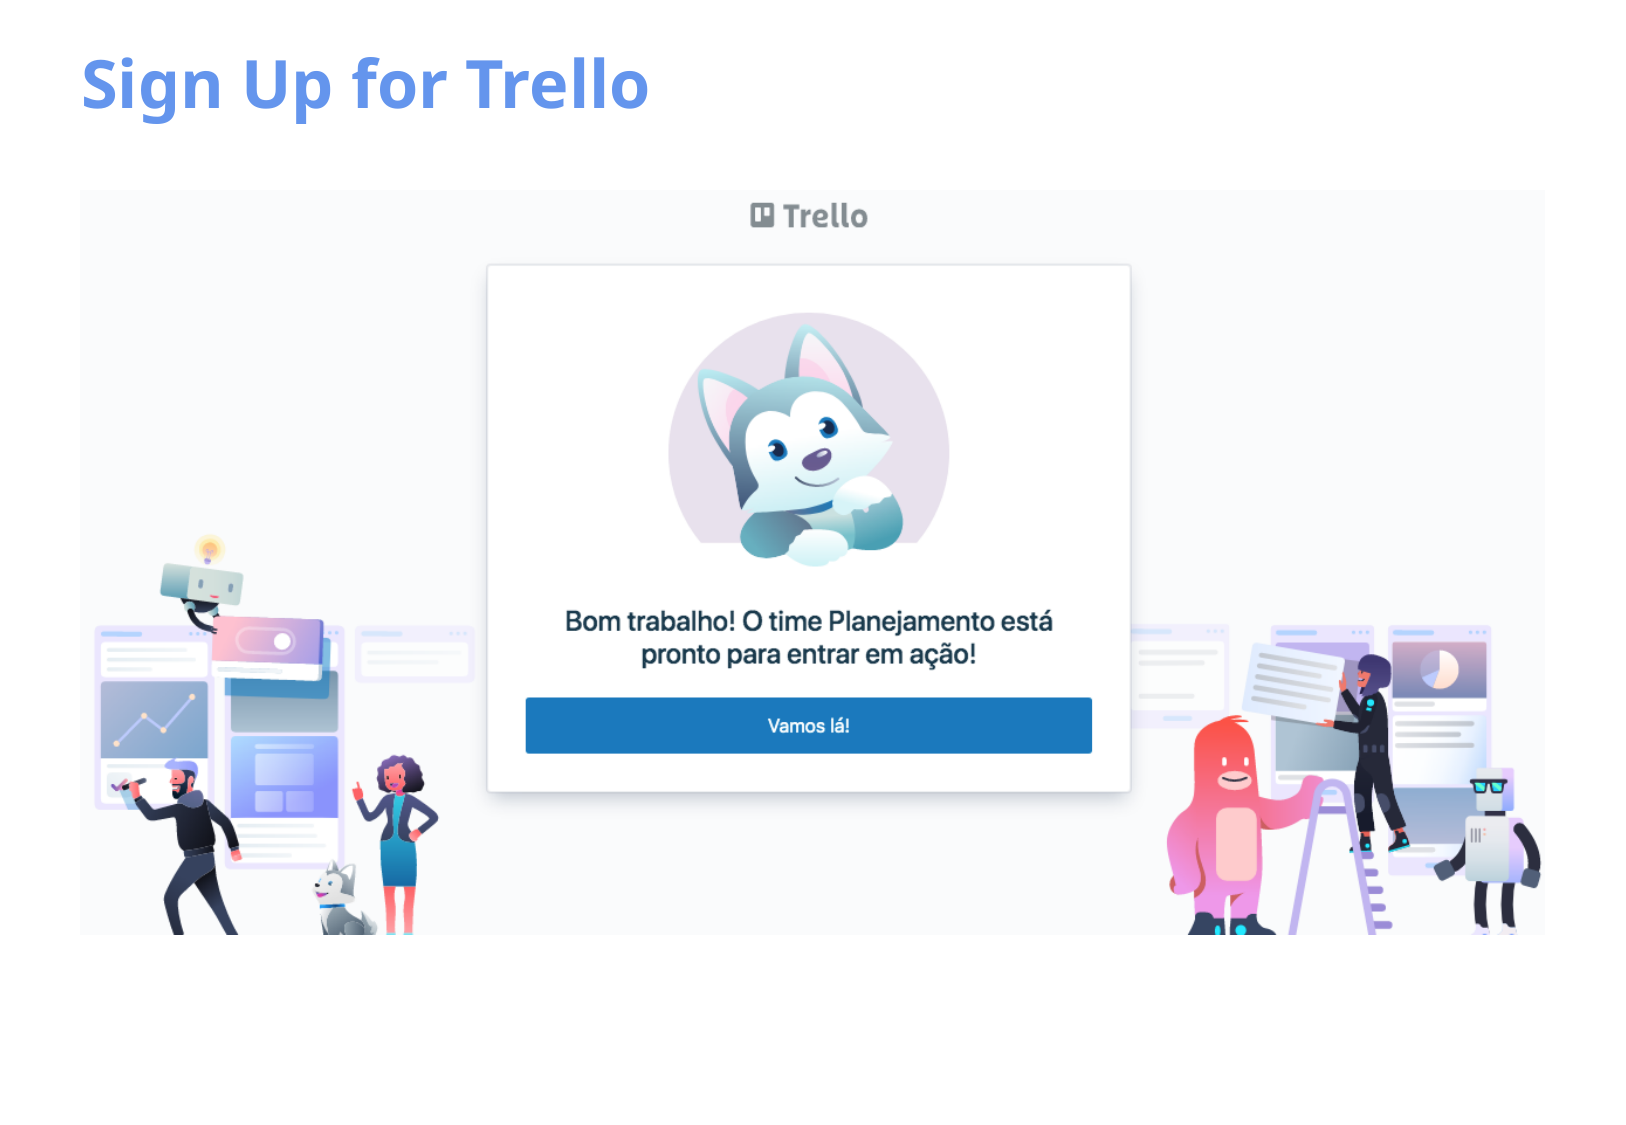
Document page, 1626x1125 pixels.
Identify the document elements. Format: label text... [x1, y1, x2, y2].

picture [80, 190, 1545, 935]
title Sign Up for Trello [81, 41, 1544, 122]
